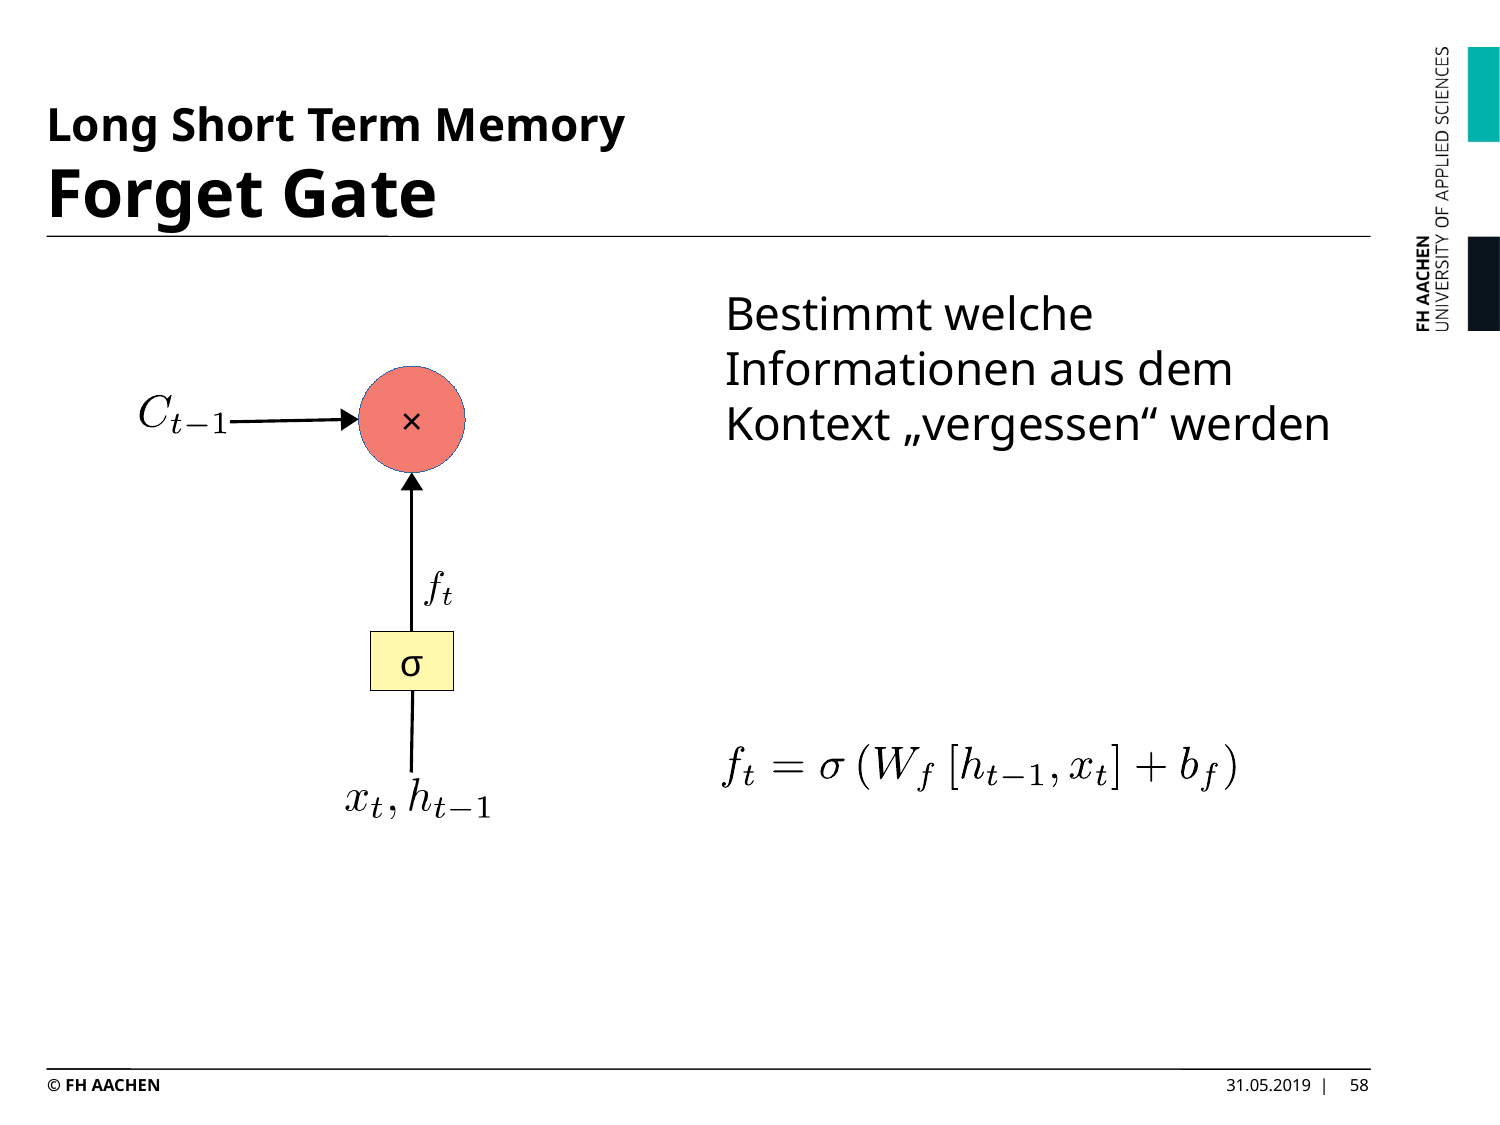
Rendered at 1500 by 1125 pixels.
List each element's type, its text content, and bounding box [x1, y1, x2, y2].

title Long Short Term Memory Forget Gate [46, 95, 1370, 231]
text_box × [358, 366, 466, 473]
picture [1404, 47, 1500, 331]
text_box [137, 394, 229, 438]
list Bestimmt welche Informationen aus dem Kontext „vergessen“ werden [725, 285, 1371, 603]
picture [345, 778, 490, 819]
text_box [719, 744, 1241, 792]
picture [424, 571, 452, 606]
text_box σ [370, 631, 454, 691]
